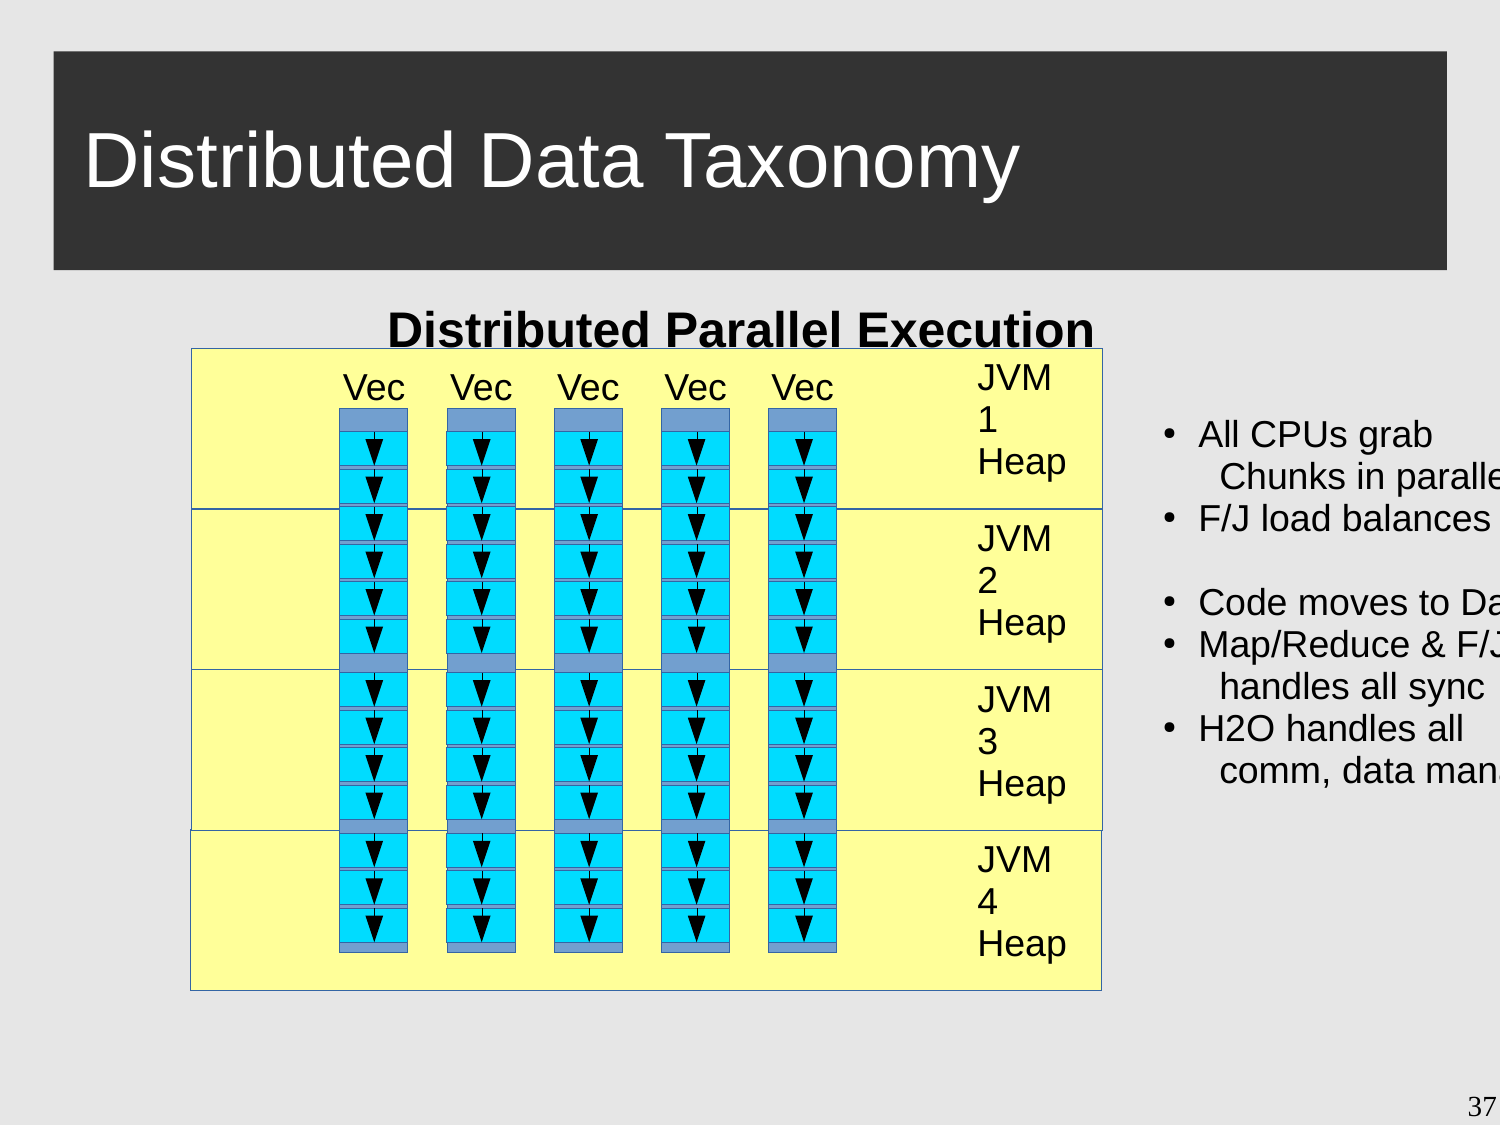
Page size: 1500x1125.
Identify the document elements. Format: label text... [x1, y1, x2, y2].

text_box JVM 1 Heap [962, 366, 1097, 491]
title Distributed Data Taxonomy [53, 51, 1447, 271]
text_box Vec [756, 358, 849, 416]
text_box Vec [328, 358, 421, 416]
text_box JVM 2 Heap [962, 510, 1097, 652]
text_box Vec [435, 358, 528, 416]
text_box JVM 4 Heap [962, 831, 1097, 973]
text_box Vec [542, 358, 635, 416]
text_box Distributed Parallel Execution [372, 294, 1111, 366]
text_box All CPUs grab Chunks in parallel F/J load balances Code moves to Data Map/Reduce & F/J handles all sync H2O handles all comm, data manage [1148, 406, 1500, 800]
text_box [190, 348, 1103, 991]
text_box Vec [649, 358, 742, 416]
text_box JVM 3 Heap [962, 670, 1097, 812]
